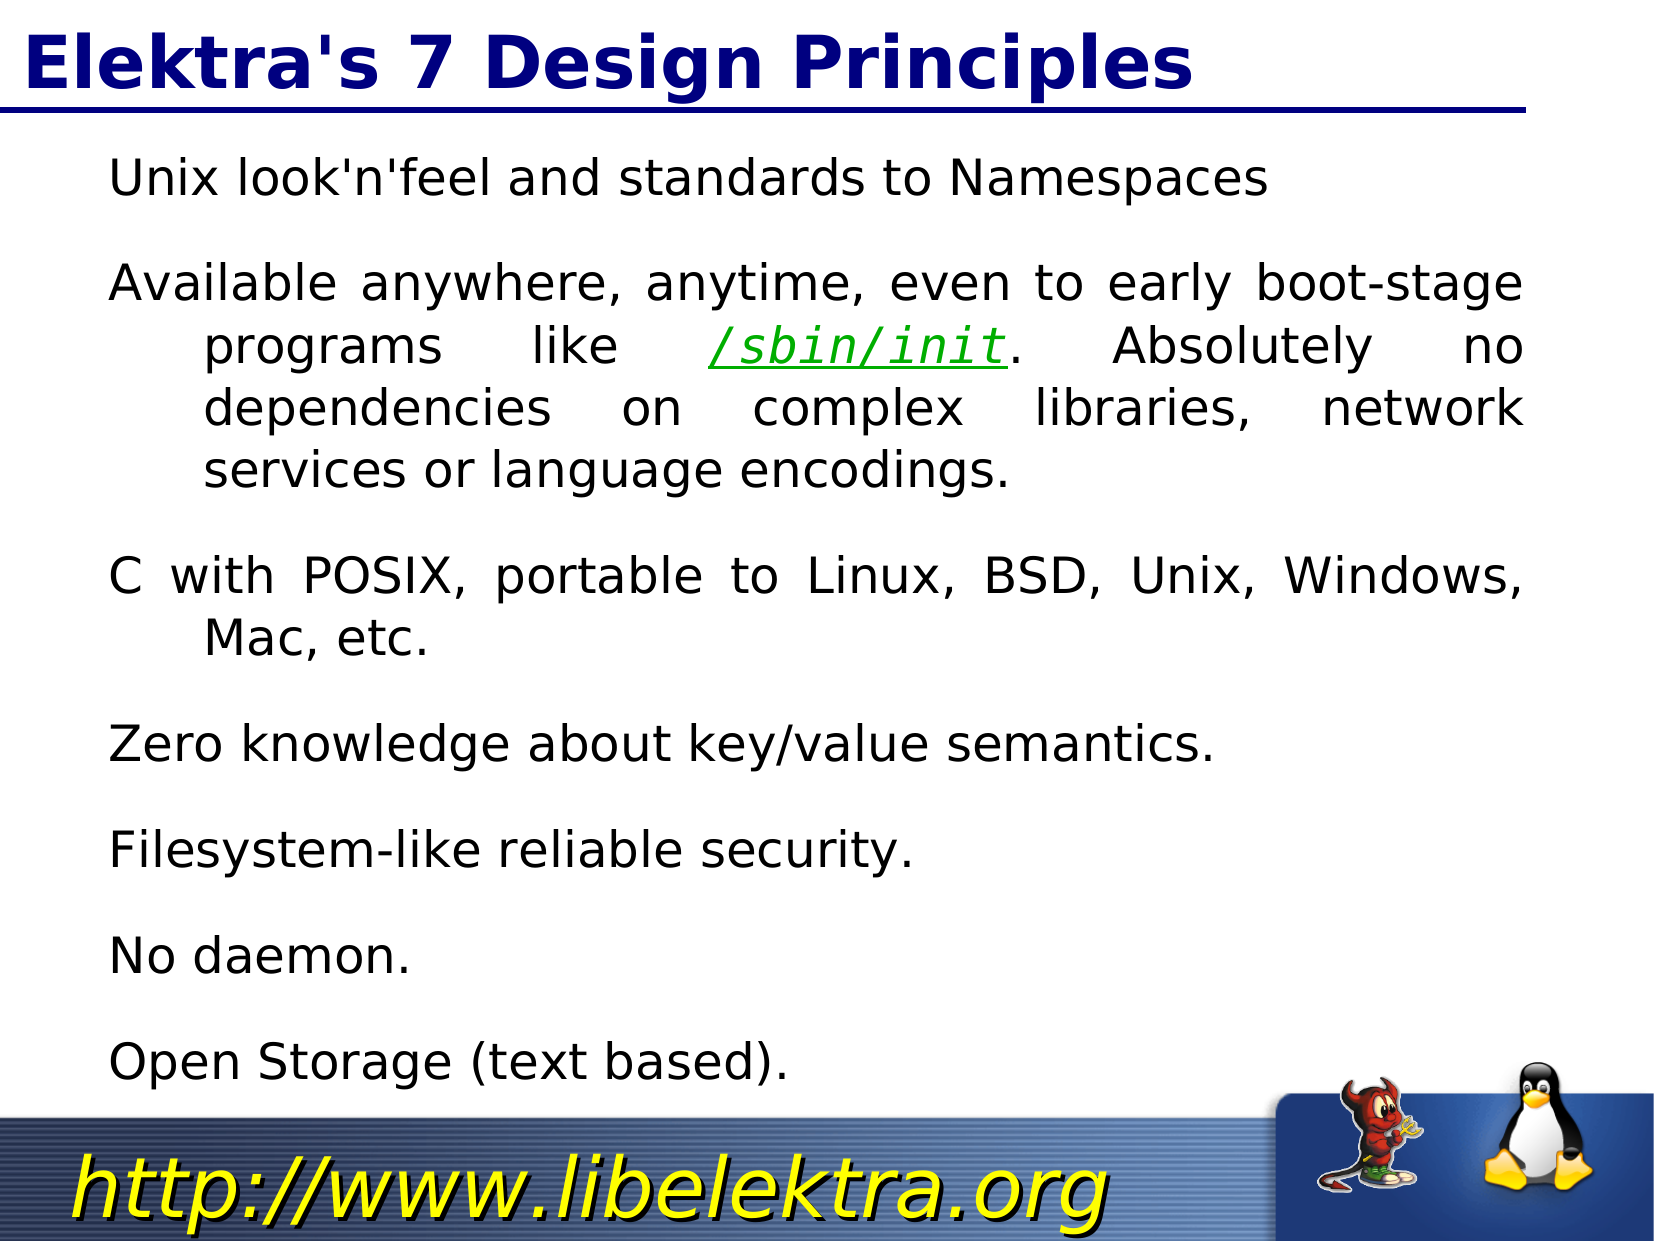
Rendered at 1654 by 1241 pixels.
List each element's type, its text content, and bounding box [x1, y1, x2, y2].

list Unix look'n'feel and standards to Namespaces Available anywhere, anytime, even to early boot-stage programs like /sbin/init. Absolutely no dependencies on complex libraries, network services or language encodings. C with POSIX, portable to Linux, BSD, Unix, Windows, Mac, etc. Zero knowledge about key/value semantics. Filesystem-like reliable security. No daemon. Open Storage (text based). [58, 136, 1541, 1104]
picture [0, 1061, 1654, 1241]
text_box Elektra's 7 Design Principles [22, 14, 1611, 111]
